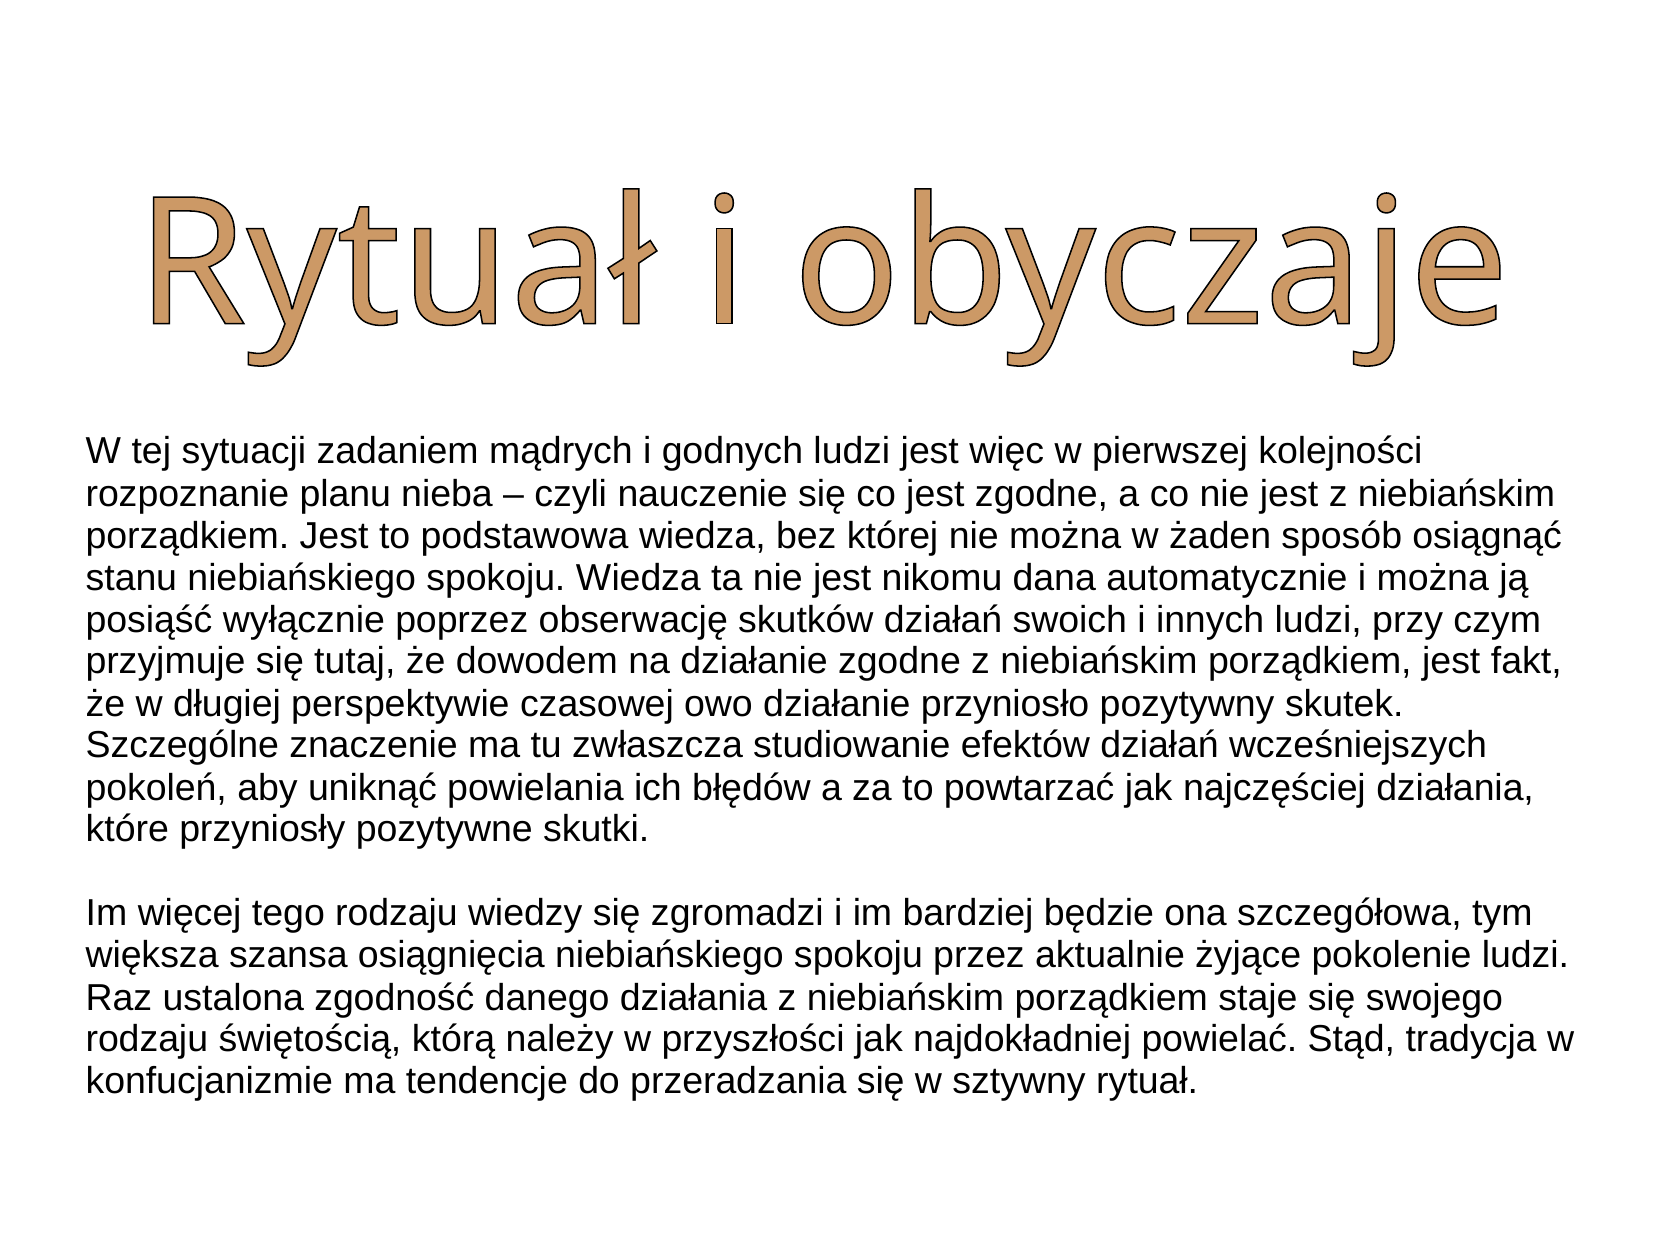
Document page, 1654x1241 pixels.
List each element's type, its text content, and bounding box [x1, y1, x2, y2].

text_box Rytuał i obyczaje [1353, 228, 1395, 367]
text_box Rytuał i obyczaje [715, 192, 734, 213]
text_box Rytuał i obyczaje [802, 226, 891, 326]
text_box Rytuał i obyczaje [153, 197, 244, 324]
text_box Rytuał i obyczaje [1005, 228, 1096, 367]
text_box Rytuał i obyczaje [1418, 226, 1500, 326]
text_box Rytuał i obyczaje [518, 227, 596, 326]
text_box Rytuał i obyczaje [915, 188, 1000, 326]
text_box Rytuał i obyczaje [1187, 228, 1258, 324]
text_box Rytuał i obyczaje [246, 228, 337, 367]
text_box Rytuał i obyczaje [1272, 227, 1350, 326]
text_box Rytuał i obyczaje [1377, 192, 1396, 213]
text_box Rytuał i obyczaje [414, 228, 496, 326]
text_box W tej sytuacji zadaniem mądrych i godnych ludzi jest więc w pierwszej kolejności rozpoznanie planu nieba – czyli nauczenie się co jest zgodne, a co nie jest z niebiańskim porządkiem. Jest to podstawowa wiedza, bez której nie można w żaden sposób osiągnąć stanu niebiańskiego spokoju. Wiedza ta nie jest nikomu dana automatycznie i można ją posiąść wyłącznie poprzez obserwację skutków działań swoich i innych ludzi, przy czym przyjmuje się tutaj, że dowodem na działanie zgodne z niebiańskim porządkiem, jest fakt, że w długiej perspektywie czasowej owo działanie przyniosło pozytywny skutek. Szczególne znaczenie ma tu zwłaszcza studiowanie efektów działań wcześniejszych pokoleń, aby uniknąć powielania ich błędów a za to powtarzać jak najczęściej działania, które przyniosły pozytywne skutki. Im więcej tego rodzaju wiedzy się zgromadzi i im bardziej będzie ona szczegółowa, tym większa szansa osiągnięcia niebiańskiego spokoju przez aktualnie żyjące pokolenie ludzi. Raz ustalona zgodność danego działania z niebiańskim porządkiem staje się swojego rodzaju świętością, którą należy w przyszłości jak najdokładniej powielać. Stąd, tradycja w konfucjanizmie ma tendencje do przeradzania się w sztywny rytuał. [70, 422, 1607, 1111]
text_box Rytuał i obyczaje [339, 206, 397, 326]
text_box Rytuał i obyczaje [1105, 226, 1176, 326]
text_box Rytuał i obyczaje [716, 228, 732, 324]
text_box Rytuał i obyczaje [607, 188, 657, 324]
